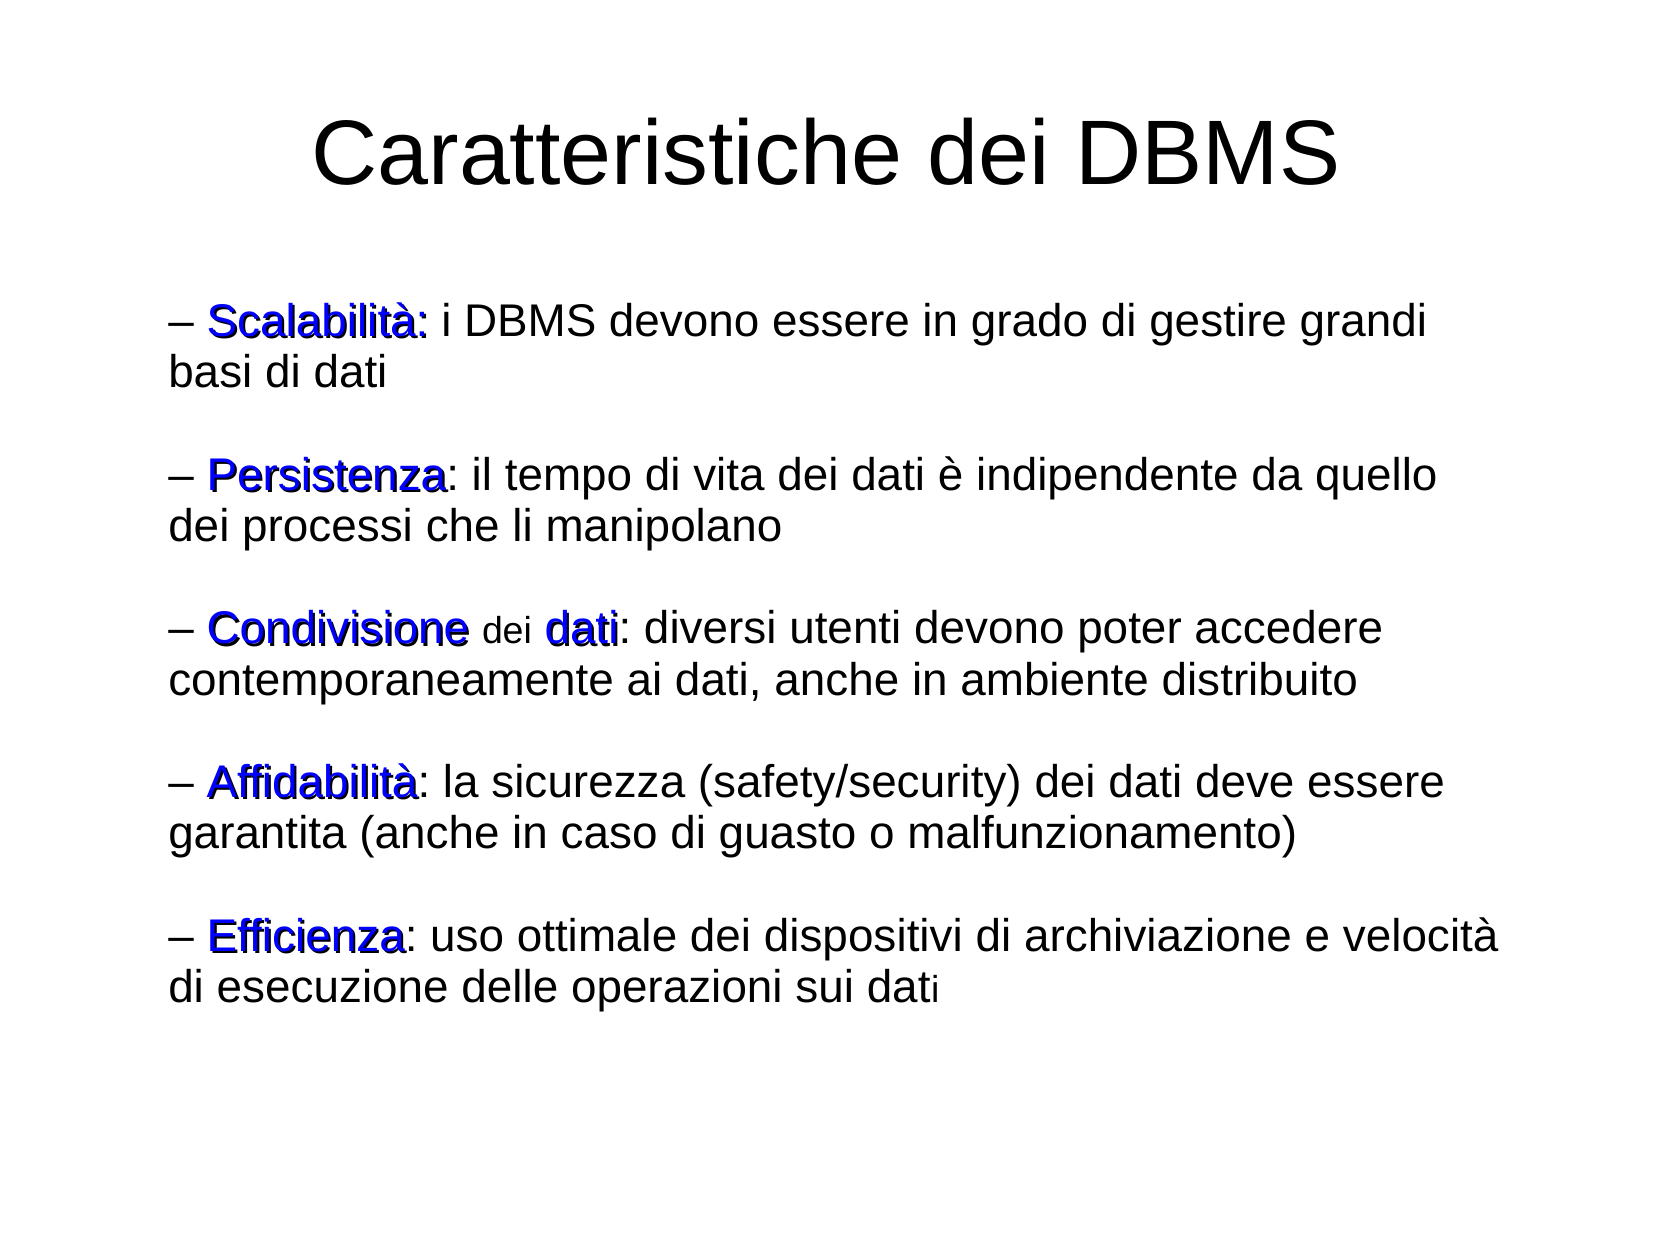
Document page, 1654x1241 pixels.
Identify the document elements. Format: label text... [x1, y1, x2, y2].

title Caratteristiche dei DBMS [82, 49, 1571, 257]
text_box – Scalabilità: i DBMS devono essere in grado di gestire grandi basi di dati – Persistenza: il tempo di vita dei dati è indipendente da quello dei processi che li manipolano – Condivisione dei dati: diversi utenti devono poter accedere contemporaneamente ai dati, anche in ambiente distribuito – Affidabilità: la sicurezza (safety/security) dei dati deve essere garantita (anche in caso di guasto o malfunzionamento) – Efficienza: uso ottimale dei dispositivi di archiviazione e velocità di esecuzione delle operazioni sui dati [153, 236, 1560, 1123]
